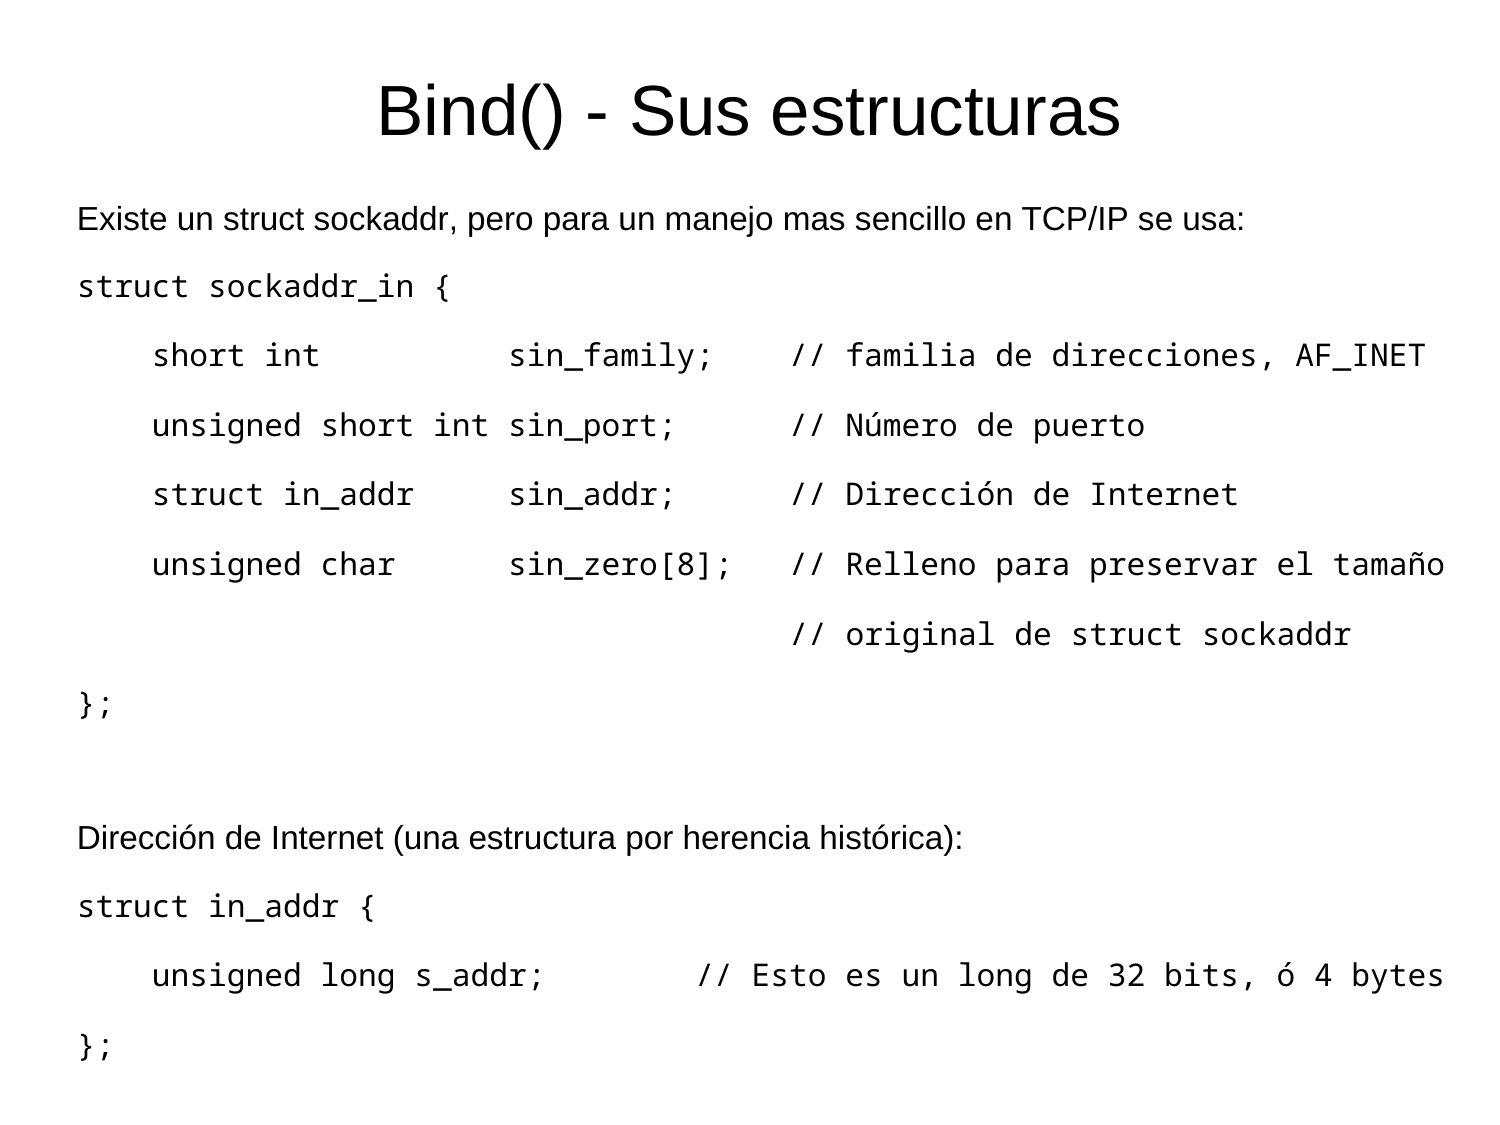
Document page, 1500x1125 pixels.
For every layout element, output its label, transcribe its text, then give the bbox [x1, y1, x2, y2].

title Bind() - Sus estructuras [75, 44, 1425, 178]
list Existe un struct sockaddr, pero para un manejo mas sencillo en TCP/IP se usa: struct sockaddr_in { short int sin_family; // familia de direcciones, AF_INET unsigned short int sin_port; // Número de puerto struct in_addr sin_addr; // Dirección de Internet unsigned char sin_zero[8]; // Relleno para preservar el tamaño // original de struct sockaddr }; Dirección de Internet (una estructura por herencia histórica): struct in_addr { unsigned long s_addr; // Esto es un long de 32 bits, ó 4 bytes }; [76, 200, 1455, 1060]
